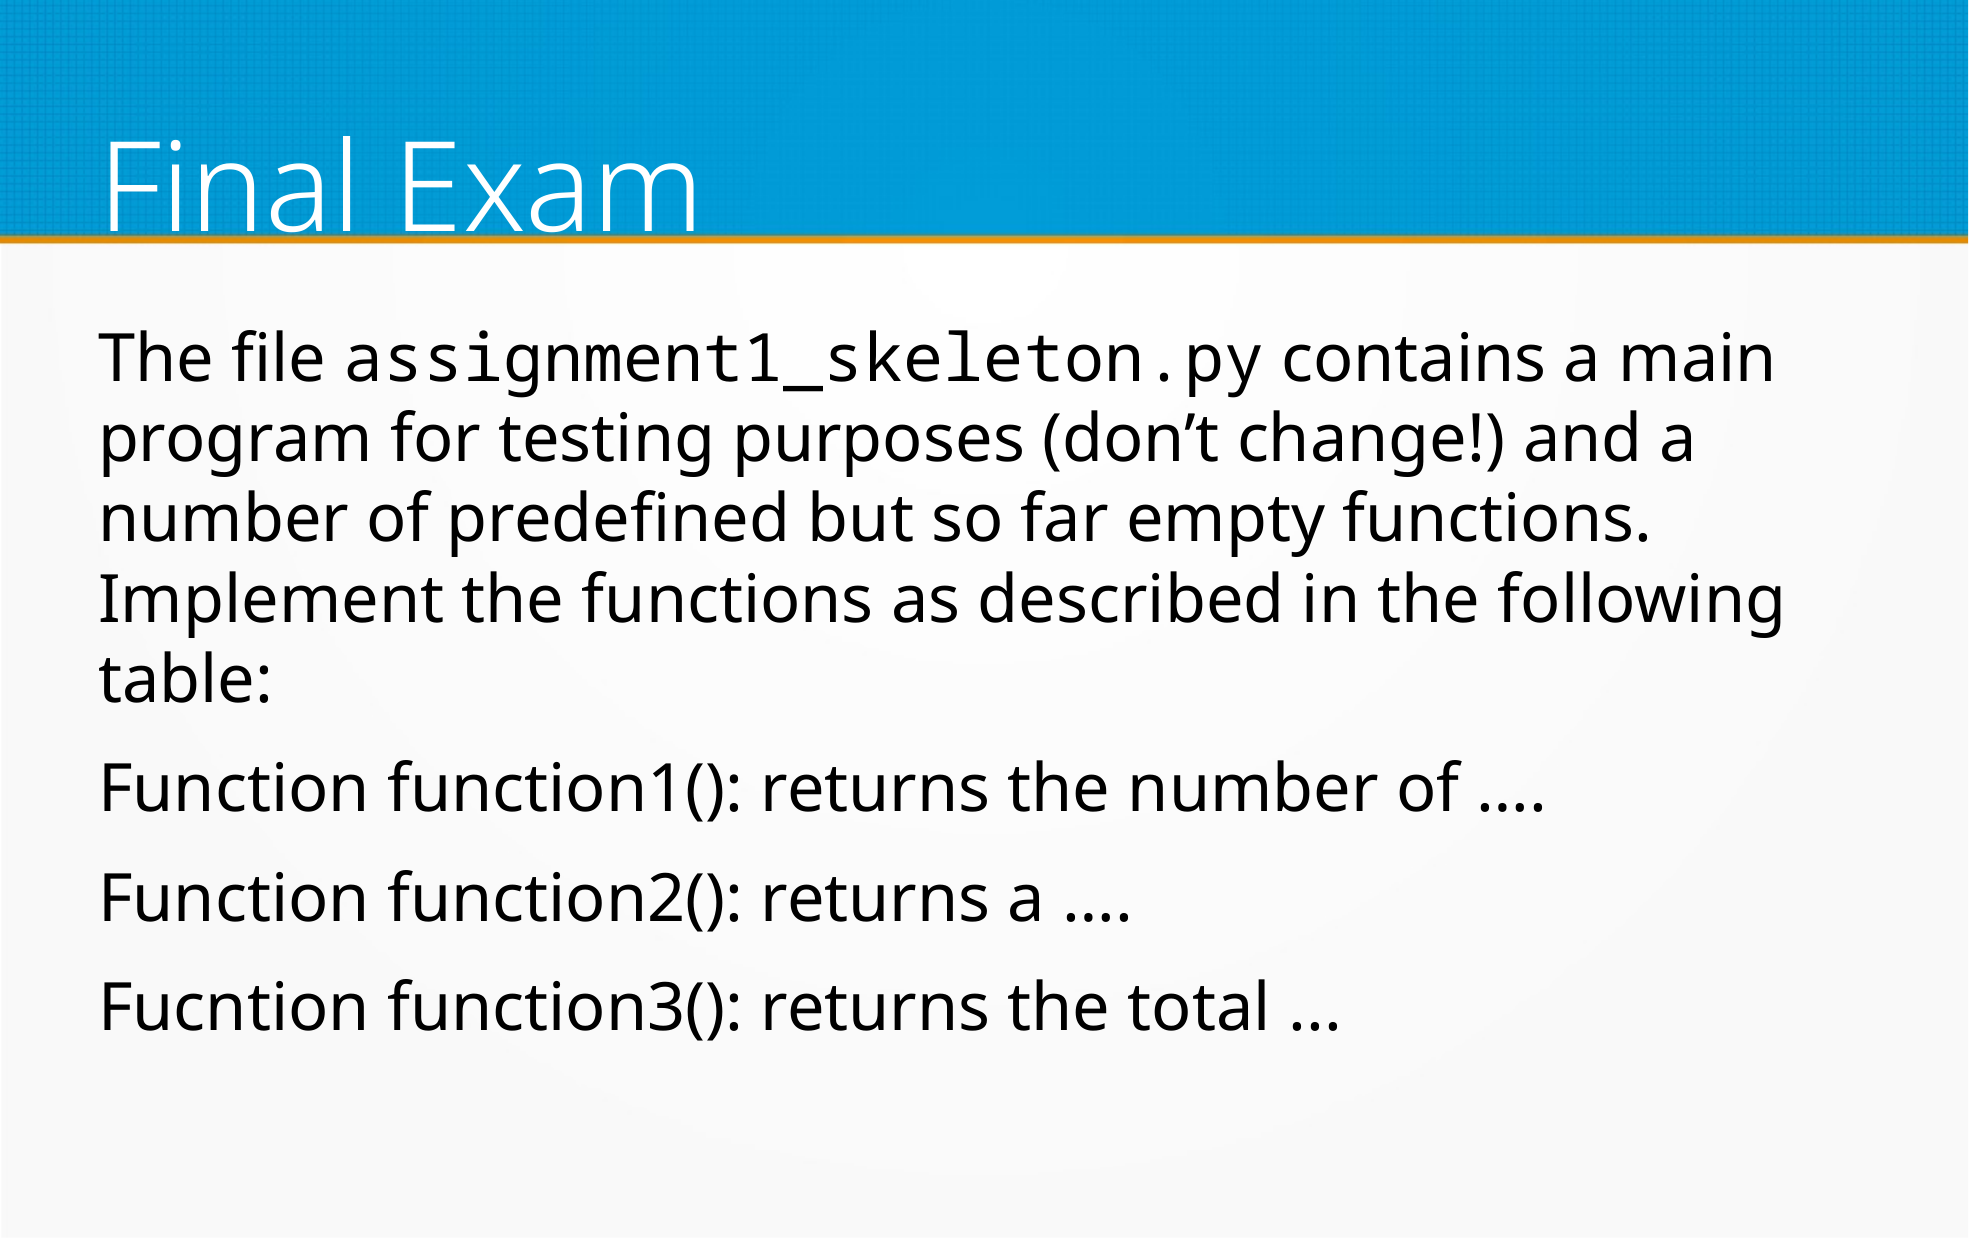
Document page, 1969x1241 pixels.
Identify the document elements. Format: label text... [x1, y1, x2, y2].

picture [0, 233, 1969, 1241]
list The file assignment1_skeleton.py contains a main program for testing purposes (don’t change!) and a number of predefined but so far empty functions. Implement the functions as described in the following table: Function function1(): returns the number of …. Function function2(): returns a …. Fucntion function3(): returns the total ... [98, 315, 1860, 1156]
title Final Exam [98, 49, 1870, 257]
